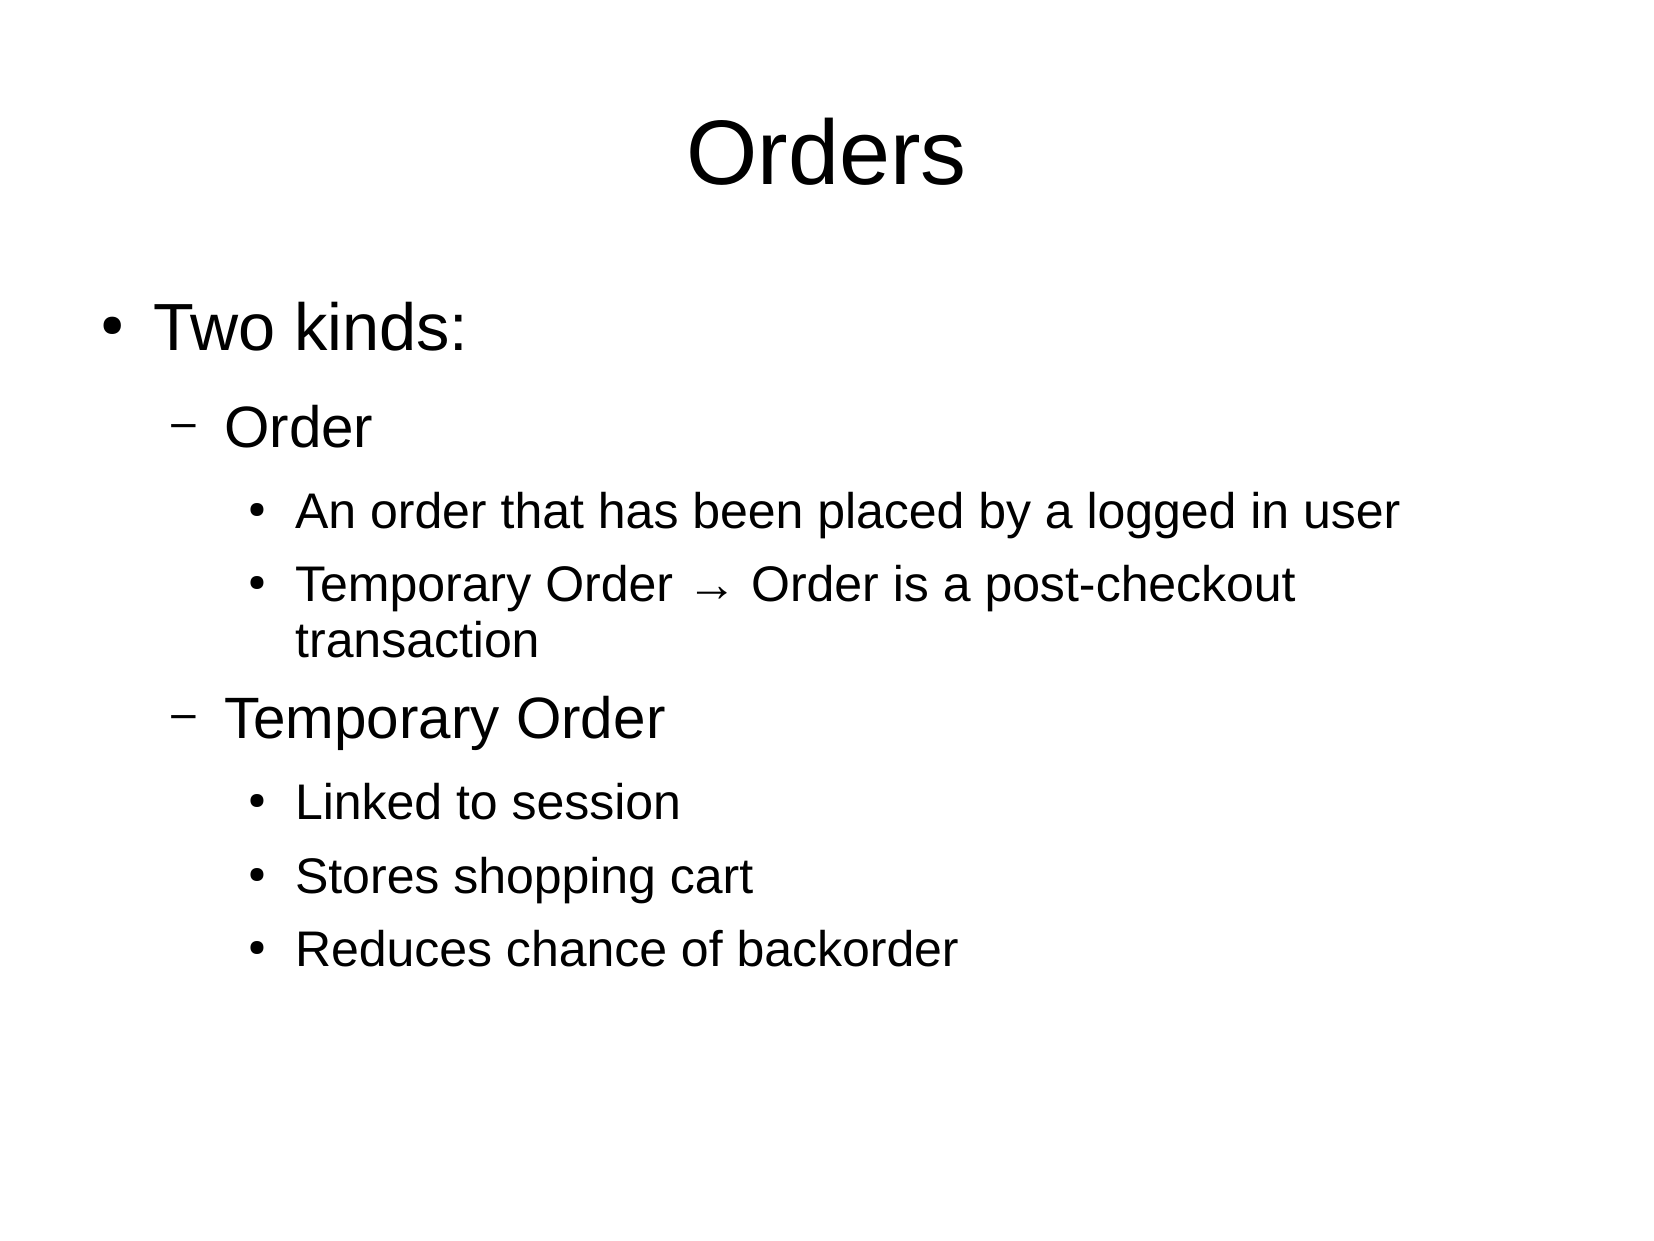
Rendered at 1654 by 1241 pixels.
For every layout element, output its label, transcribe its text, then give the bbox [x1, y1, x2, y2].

list Two kinds: Order An order that has been placed by a logged in user Temporary Order → Order is a post-checkout transaction Temporary Order Linked to session Stores shopping cart Reduces chance of backorder [82, 290, 1538, 1010]
title Orders [82, 49, 1571, 257]
